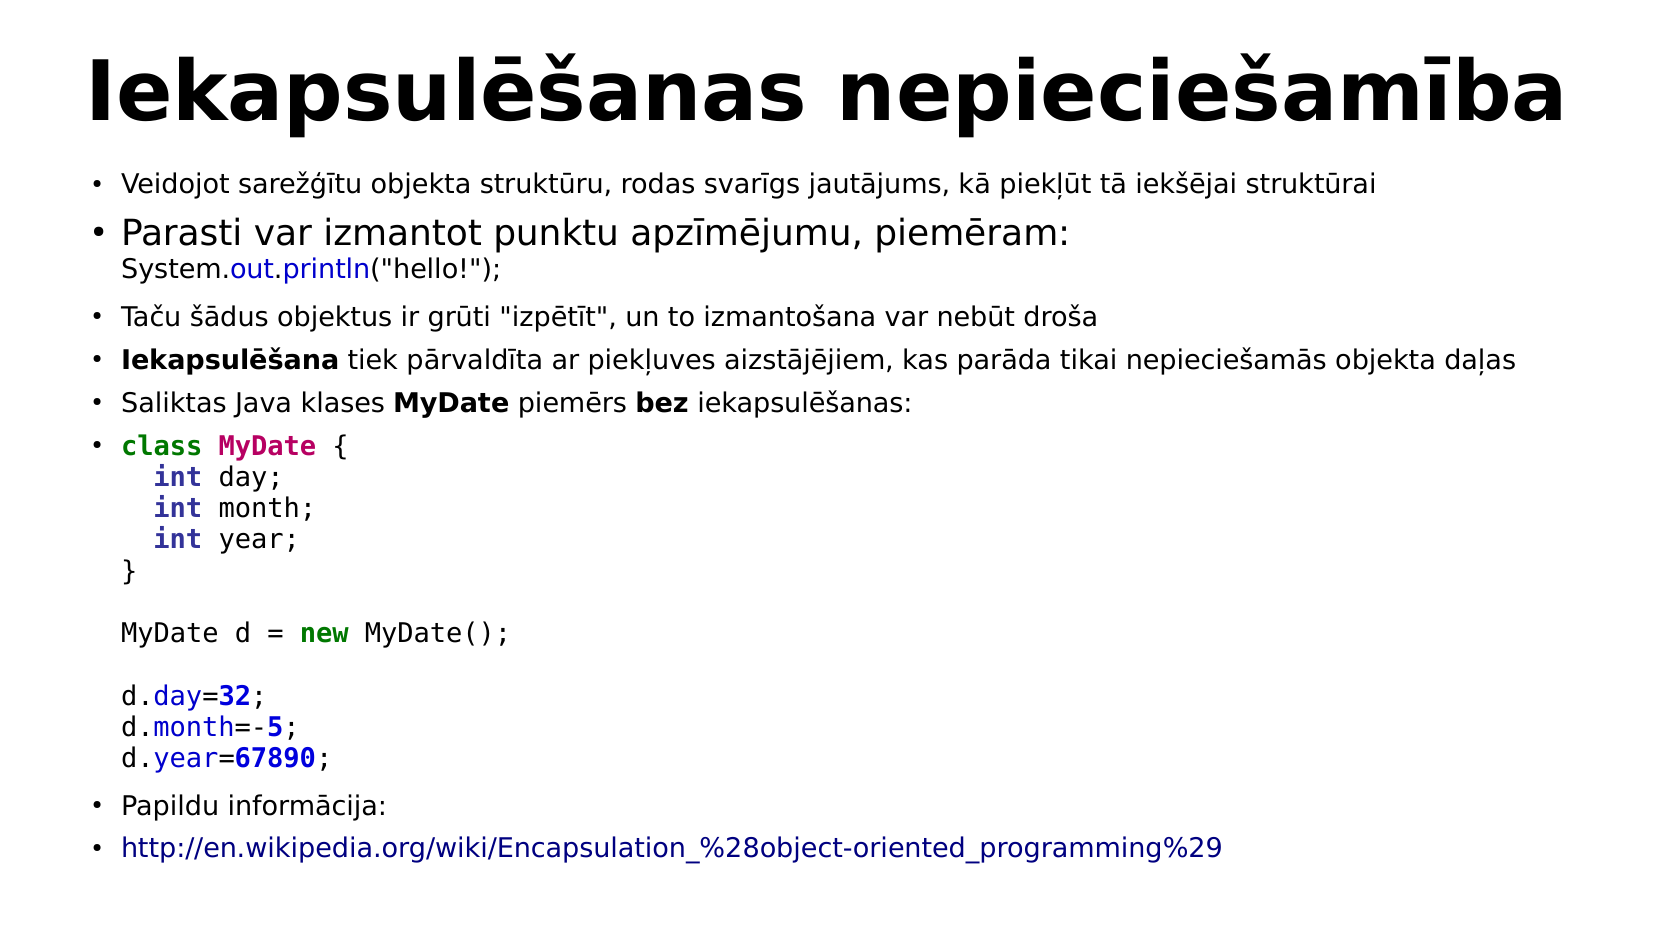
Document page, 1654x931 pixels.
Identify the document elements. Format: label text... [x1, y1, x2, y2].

list Veidojot sarežģītu objekta struktūru, rodas svarīgs jautājums, kā piekļūt tā iekšējai struktūrai Parasti var izmantot punktu apzīmējumu, piemēram: System.out.println("hello!"); Taču šādus objektus ir grūti "izpētīt", un to izmantošana var nebūt droša Iekapsulēšana tiek pārvaldīta ar piekļuves aizstājējiem, kas parāda tikai nepieciešamās objekta daļas Saliktas Java klases MyDate piemērs bez iekapsulēšanas: class MyDate { int day; int month; int year; } MyDate d = new MyDate(); d.day=32; d.month=-5; d.year=67890; Papildu informācija: http://en.wikipedia.org/wiki/Encapsulation_%28object-oriented_programming%29 [82, 168, 1538, 889]
title Iekapsulēšanas nepieciešamība [82, 6, 1571, 177]
